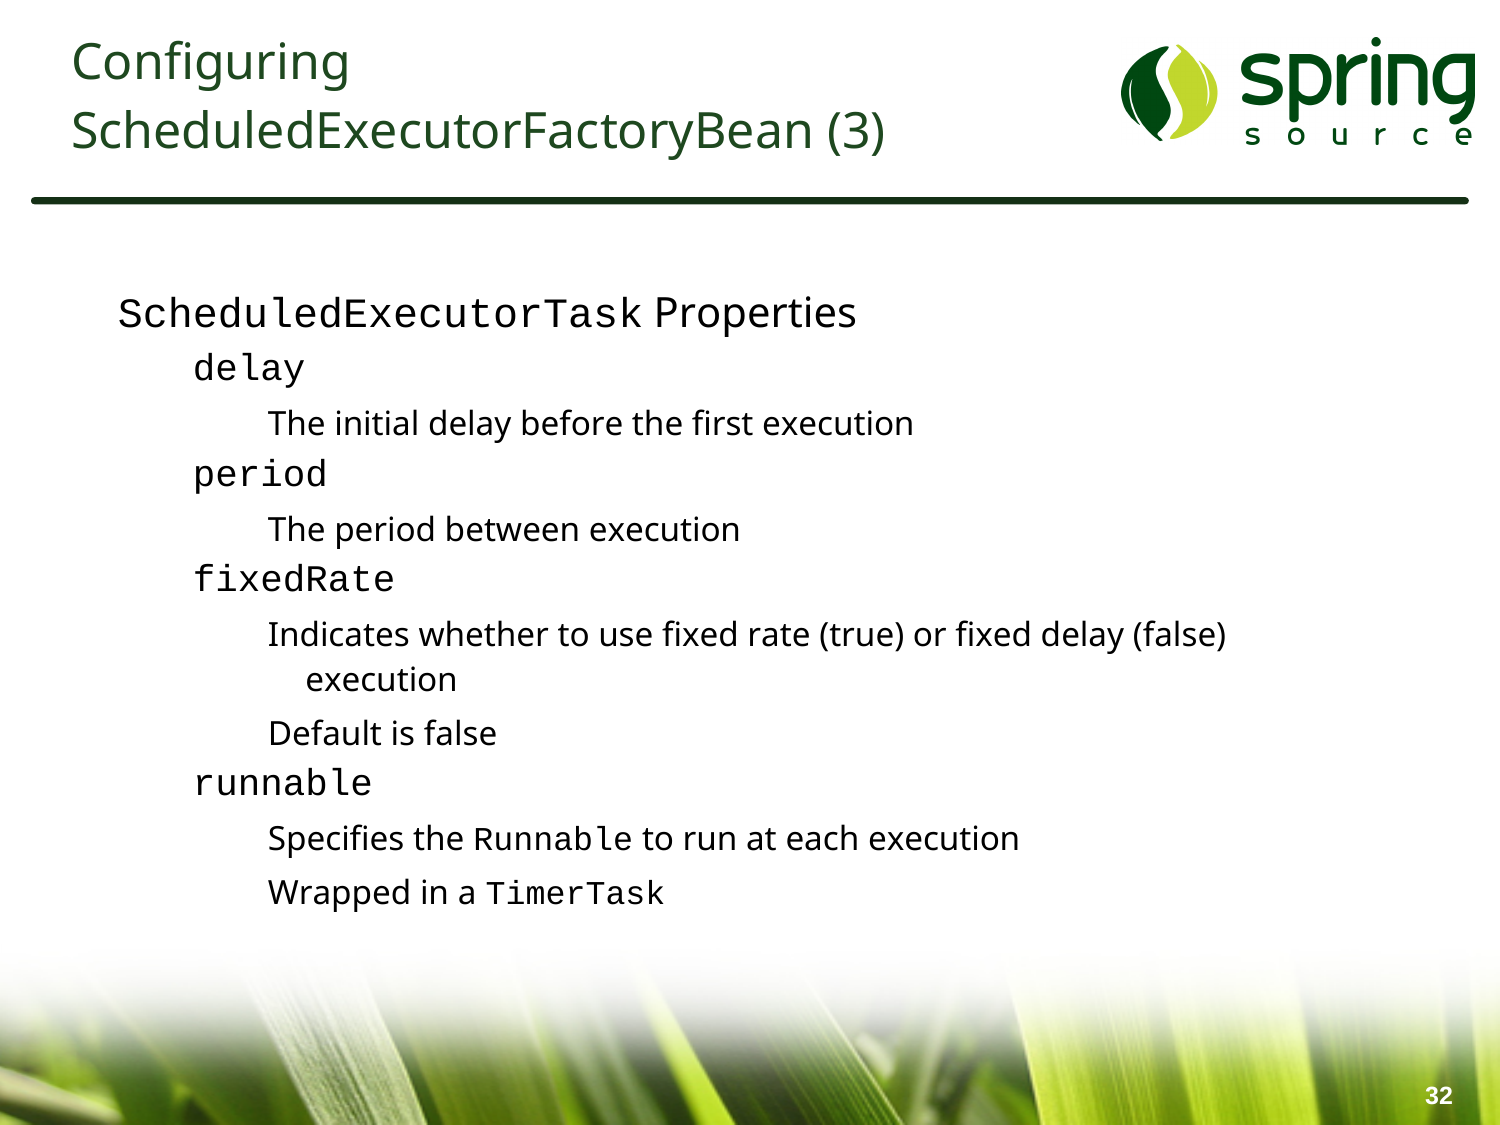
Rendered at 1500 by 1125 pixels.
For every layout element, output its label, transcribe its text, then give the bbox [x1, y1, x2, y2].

picture [0, 944, 1500, 1125]
title Configuring ScheduledExecutorFactoryBean (3) [56, 13, 1089, 176]
picture [1121, 37, 1475, 145]
list ScheduledExecutorTask Properties delay The initial delay before the first execution period The period between execution fixedRate Indicates whether to use fixed rate (true) or fixed delay (false) execution Default is false runnable Specifies the Runnable to run at each execution Wrapped in a TimerTask [103, 275, 1394, 938]
